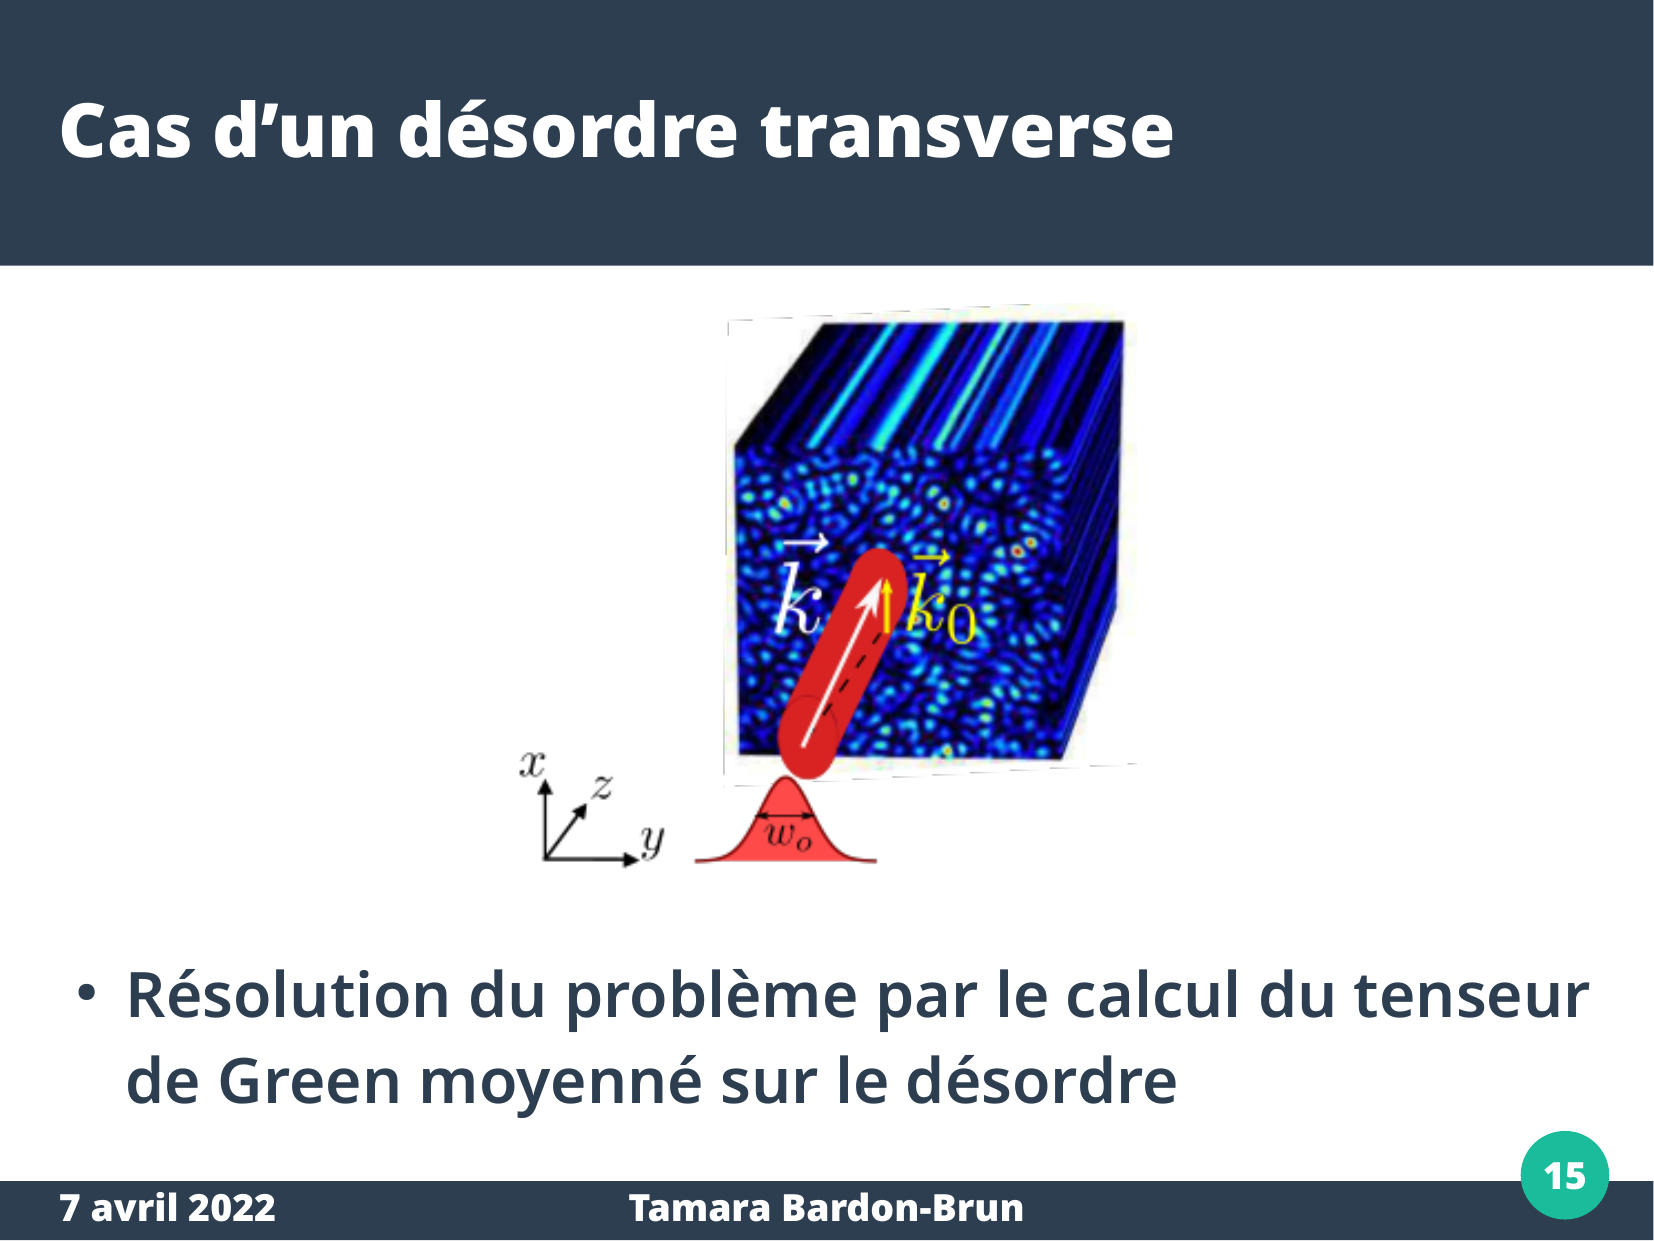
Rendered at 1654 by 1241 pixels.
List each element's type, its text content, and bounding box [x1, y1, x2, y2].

title Cas d’un désordre transverse [59, 49, 1595, 207]
list Résolution du problème par le calcul du tenseur de Green moyenné sur le désordre [59, 950, 1595, 1123]
picture [516, 303, 1137, 873]
